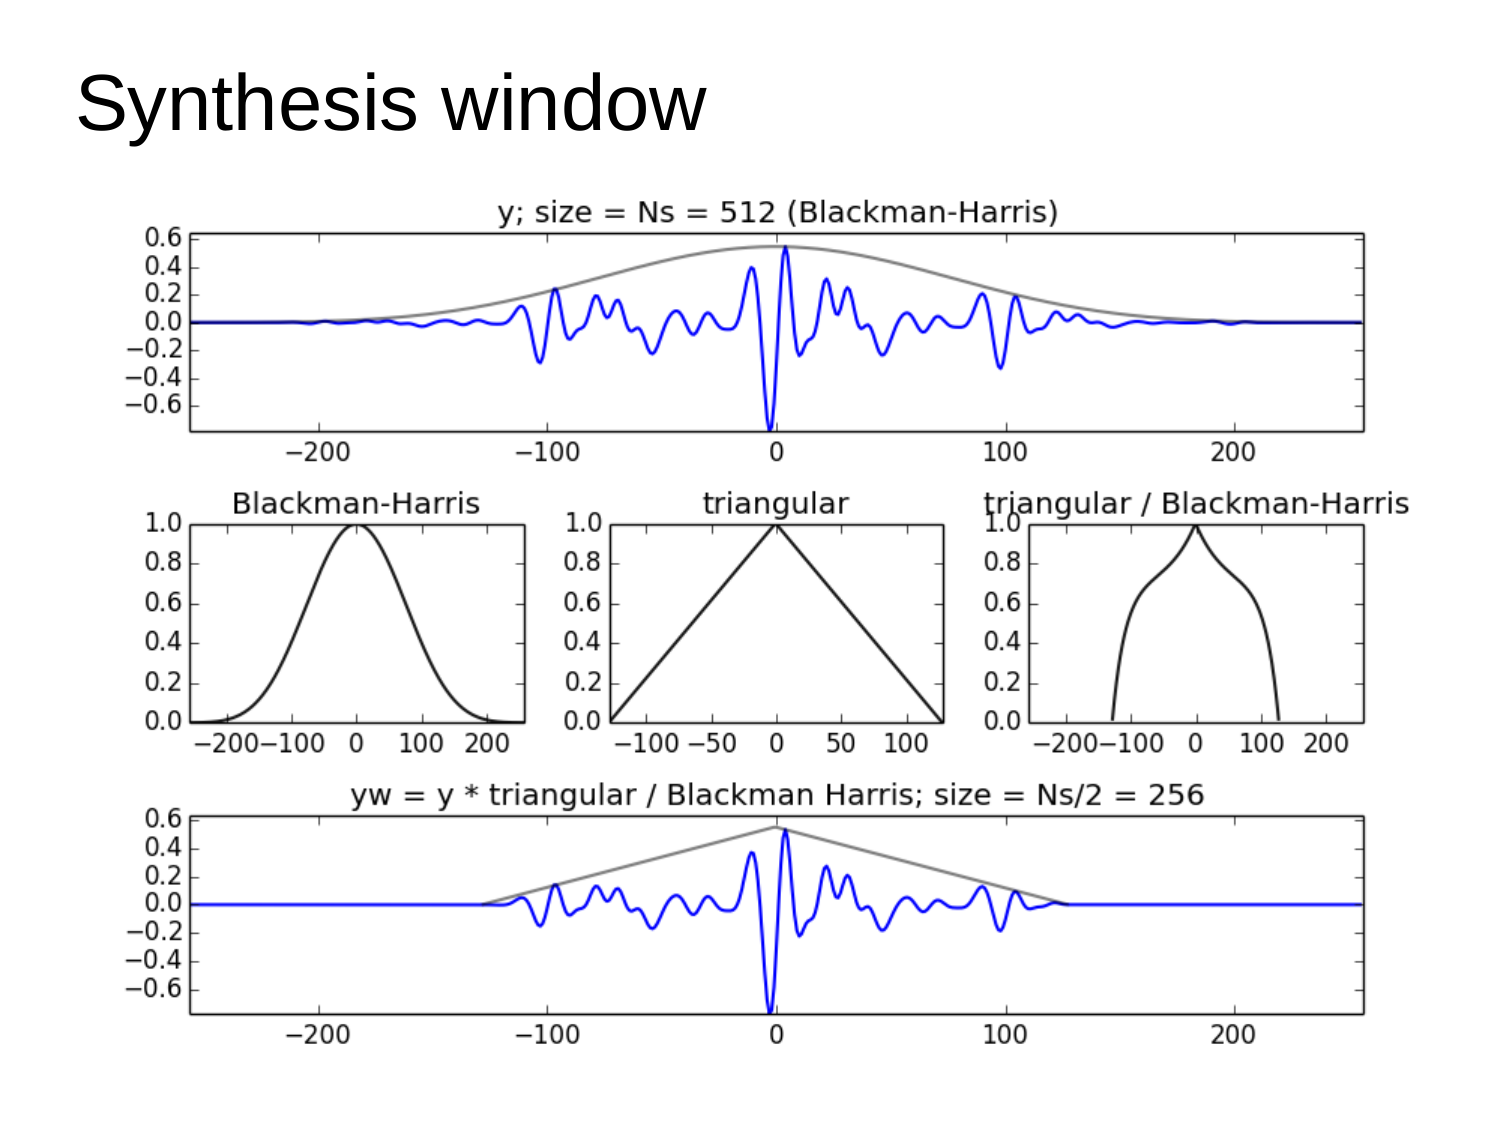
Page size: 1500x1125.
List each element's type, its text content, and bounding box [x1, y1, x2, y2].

picture [98, 173, 1449, 1074]
title Synthesis window [75, 9, 1425, 198]
